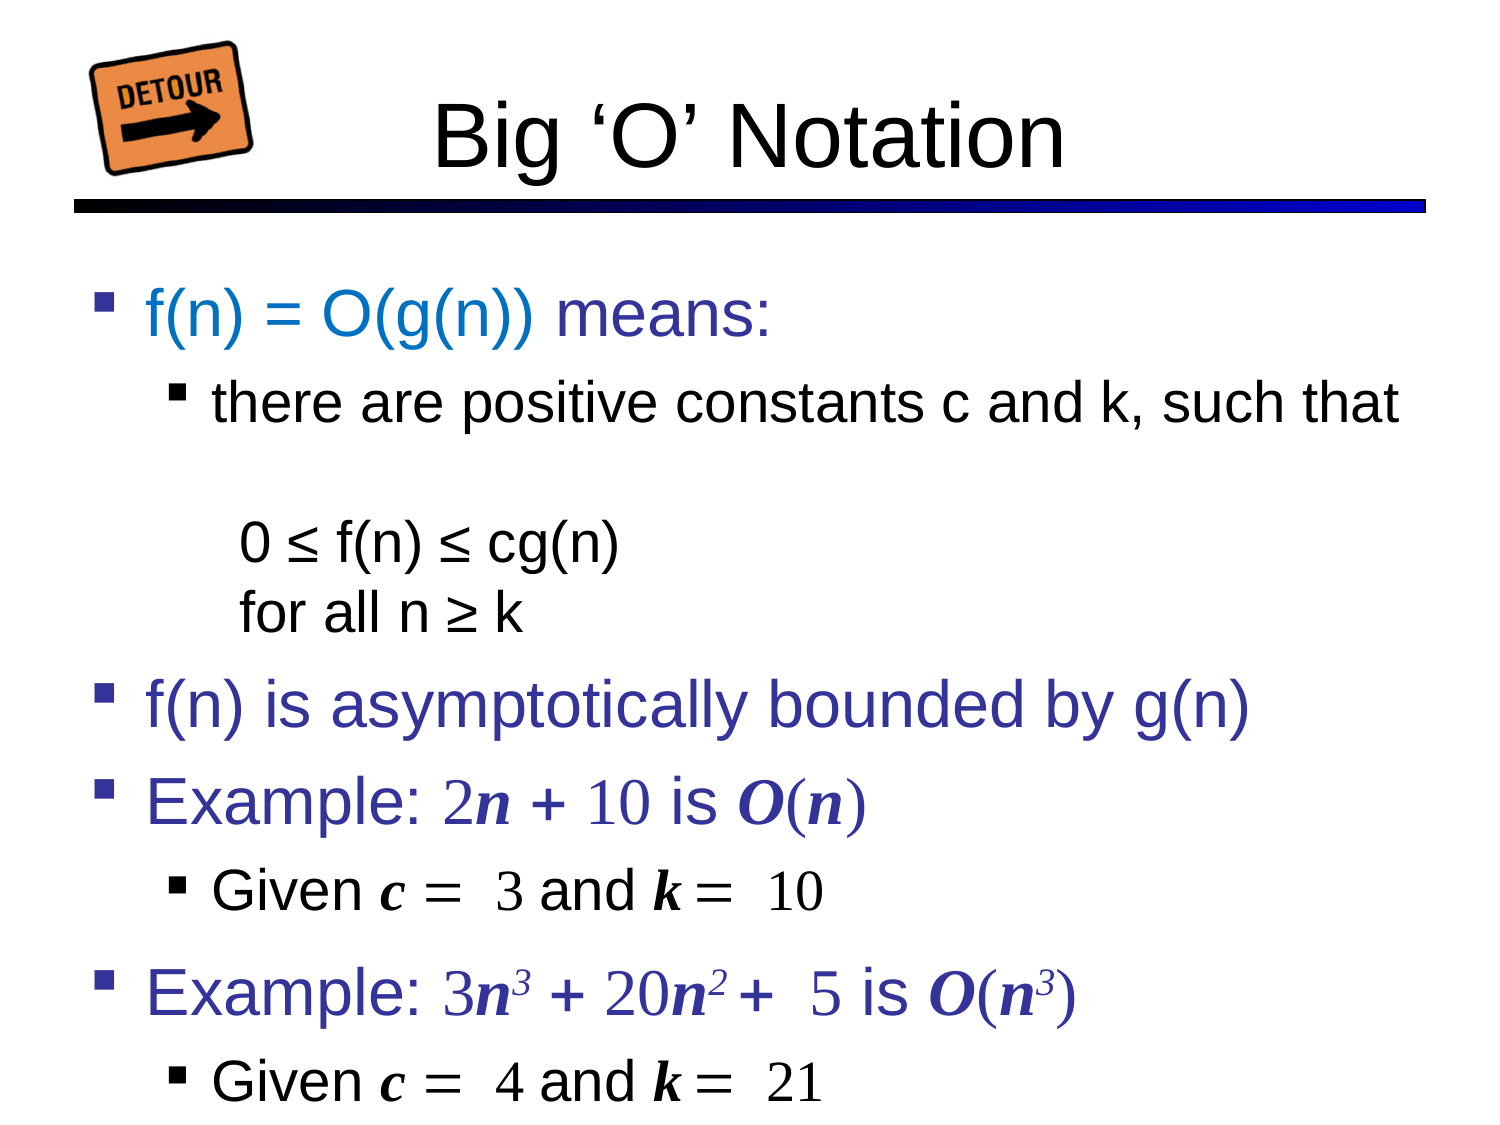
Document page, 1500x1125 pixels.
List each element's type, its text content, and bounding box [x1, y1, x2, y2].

text_box f(n) = O(g(n)) means: there are positive constants c and k, such that 0 ≤ f(n) ≤ cg(n) for all n ≥ k f(n) is asymptotically bounded by g(n) Example: 2n  10 is O(n) Given c 3 and k 10 Example: 3n3  20n2  is O(n3) Given c 4 and k 1 [75, 262, 1426, 1125]
text_box Big ‘O’ Notation [75, 37, 1426, 225]
picture [85, 37, 257, 179]
